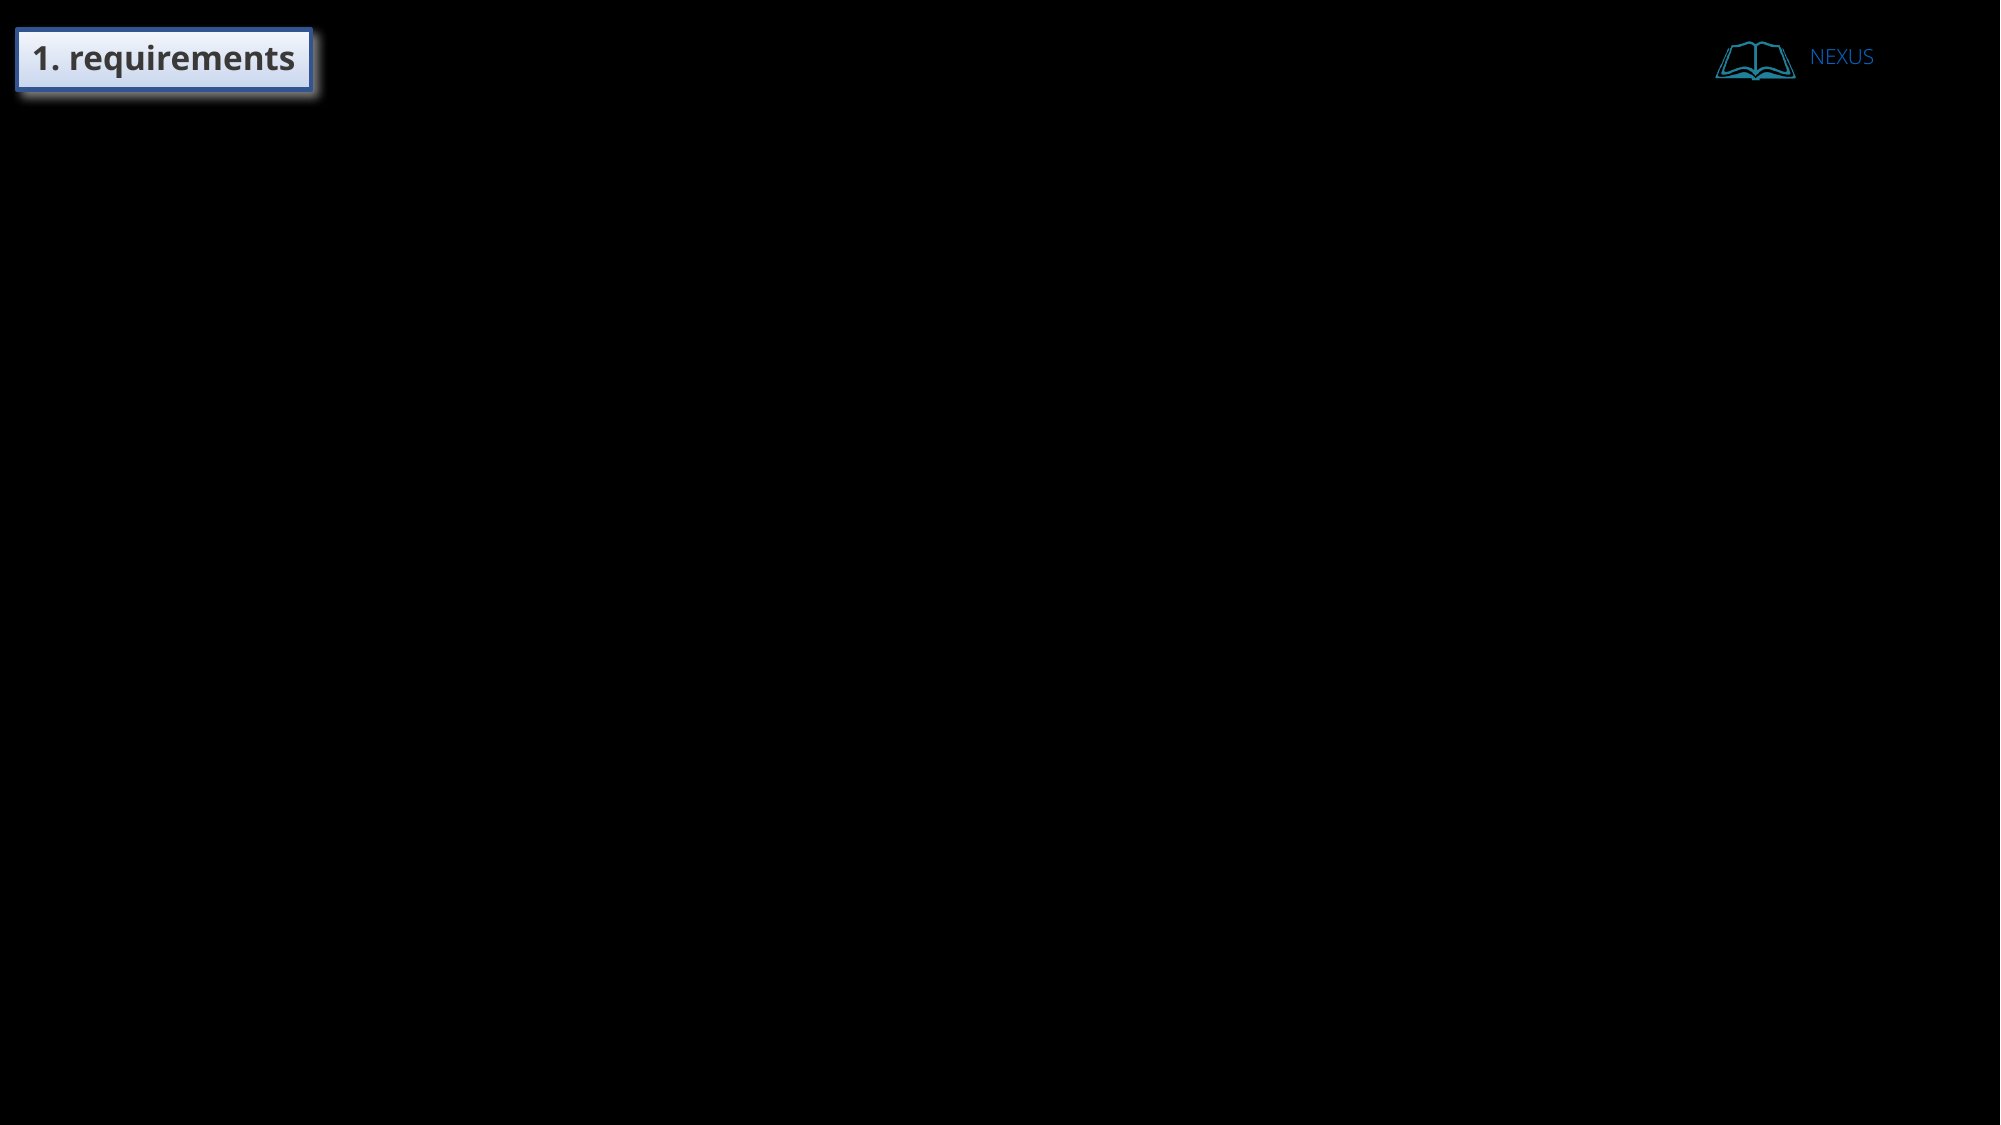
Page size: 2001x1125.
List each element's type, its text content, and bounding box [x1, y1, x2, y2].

text_box NEXUS [1795, 36, 1889, 80]
title 1. requirements [29, 29, 299, 90]
picture [1713, 39, 1796, 83]
